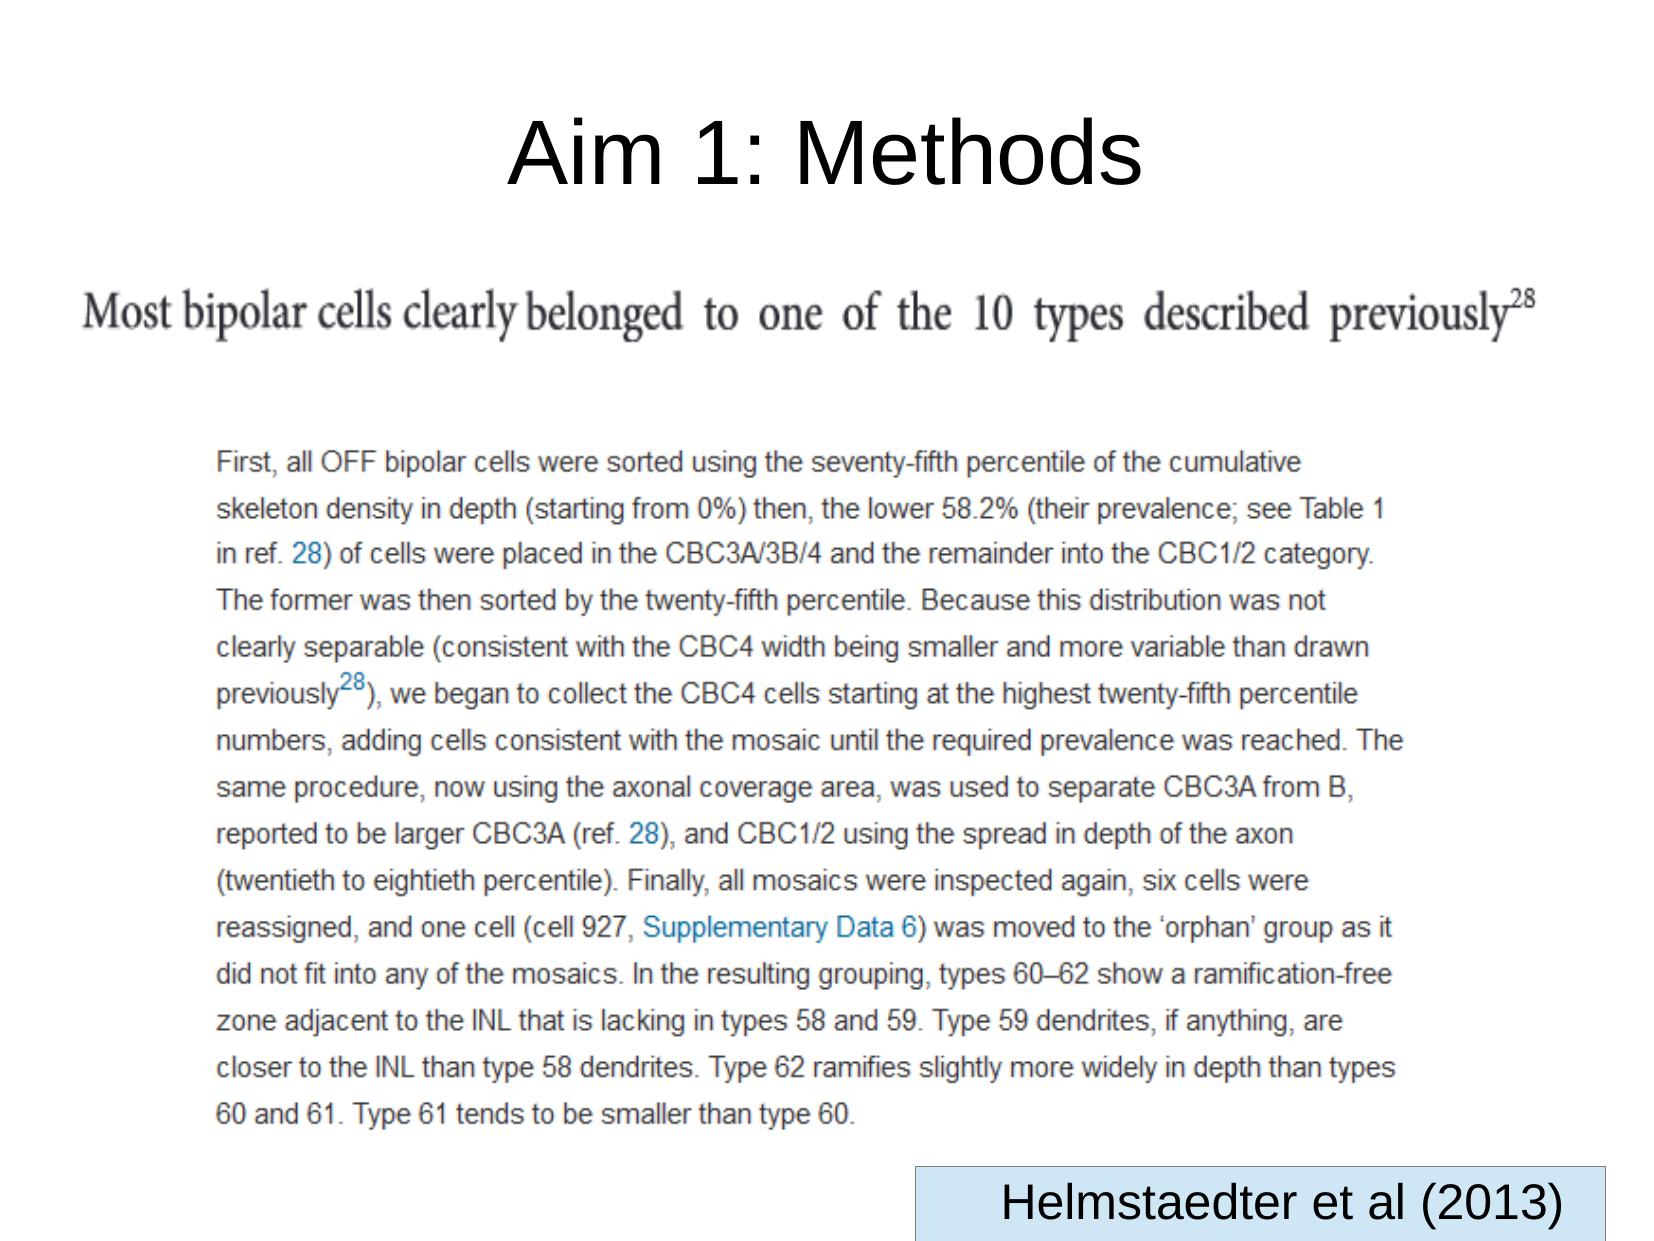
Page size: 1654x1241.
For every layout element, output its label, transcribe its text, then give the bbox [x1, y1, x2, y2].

text_box Helmstaedter et al (2013) [915, 1166, 1606, 1241]
picture [209, 443, 1440, 1135]
picture [74, 284, 1545, 345]
title Aim 1: Methods [82, 49, 1571, 257]
